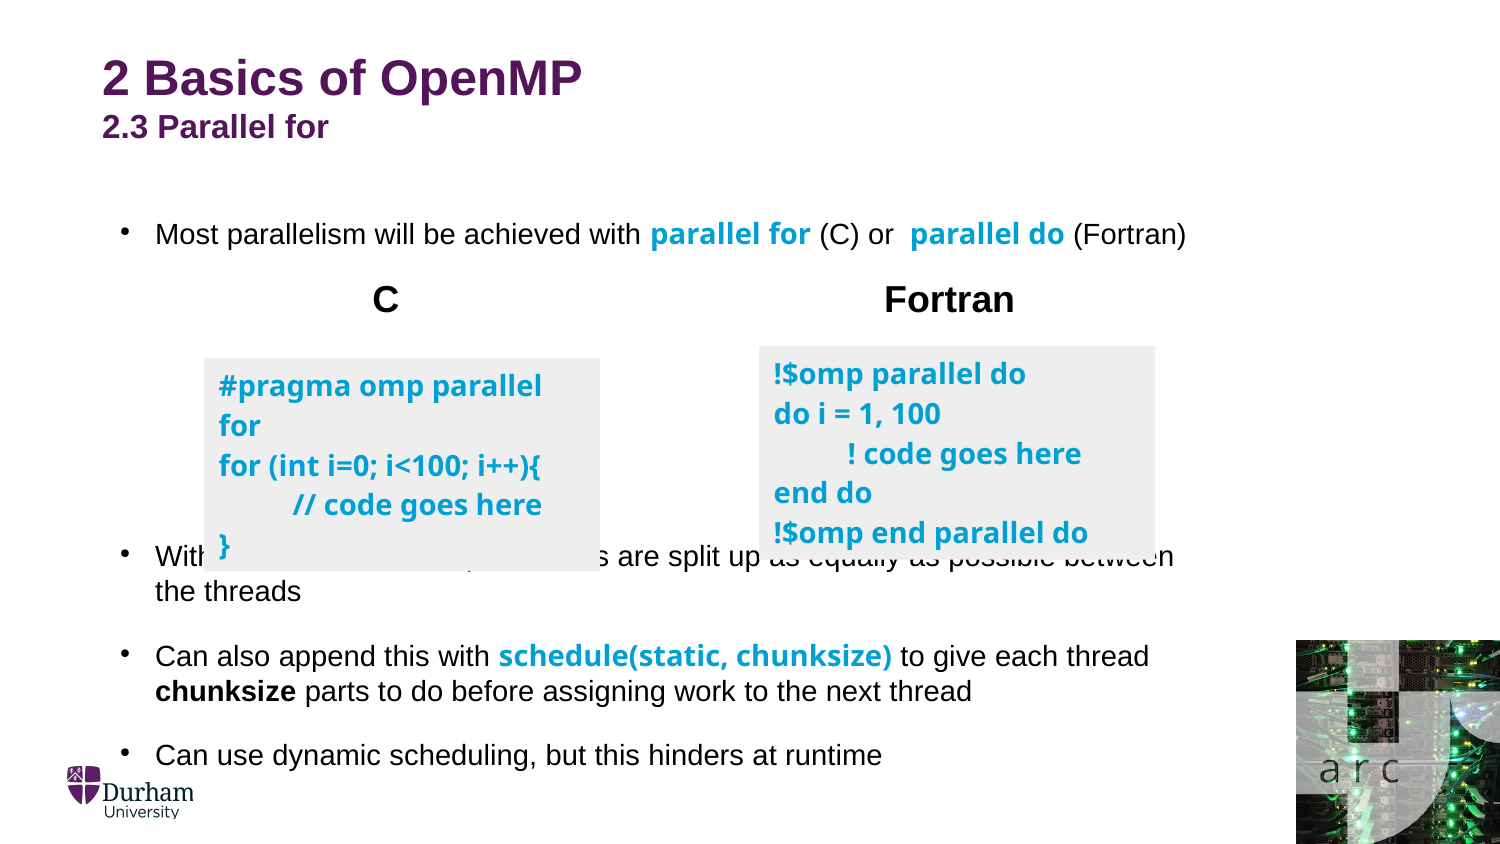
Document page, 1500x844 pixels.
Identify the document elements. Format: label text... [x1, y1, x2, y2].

picture [67, 766, 193, 819]
text_box !$omp parallel do do i = 1, 100 ! code goes here end do !$omp end parallel do [759, 346, 1156, 525]
text_box #pragma omp parallel for for (int i=0; i<100; i++){ // code goes here } [203, 357, 600, 504]
picture [1296, 640, 1500, 844]
text_box Fortran [868, 270, 1031, 370]
list Most parallelism will be achieved with parallel for (C) or parallel do (Fortran) With no clauses, the loop iterations are split up as equally as possible between the threads Can also append this with schedule(static, chunksize) to give each thread chunksize parts to do before assigning work to the next thread Can use dynamic scheduling, but this hinders at runtime [101, 214, 1214, 349]
text_box C [331, 270, 441, 340]
title 2 Basics of OpenMP 2.3 Parallel for [101, 45, 1399, 187]
